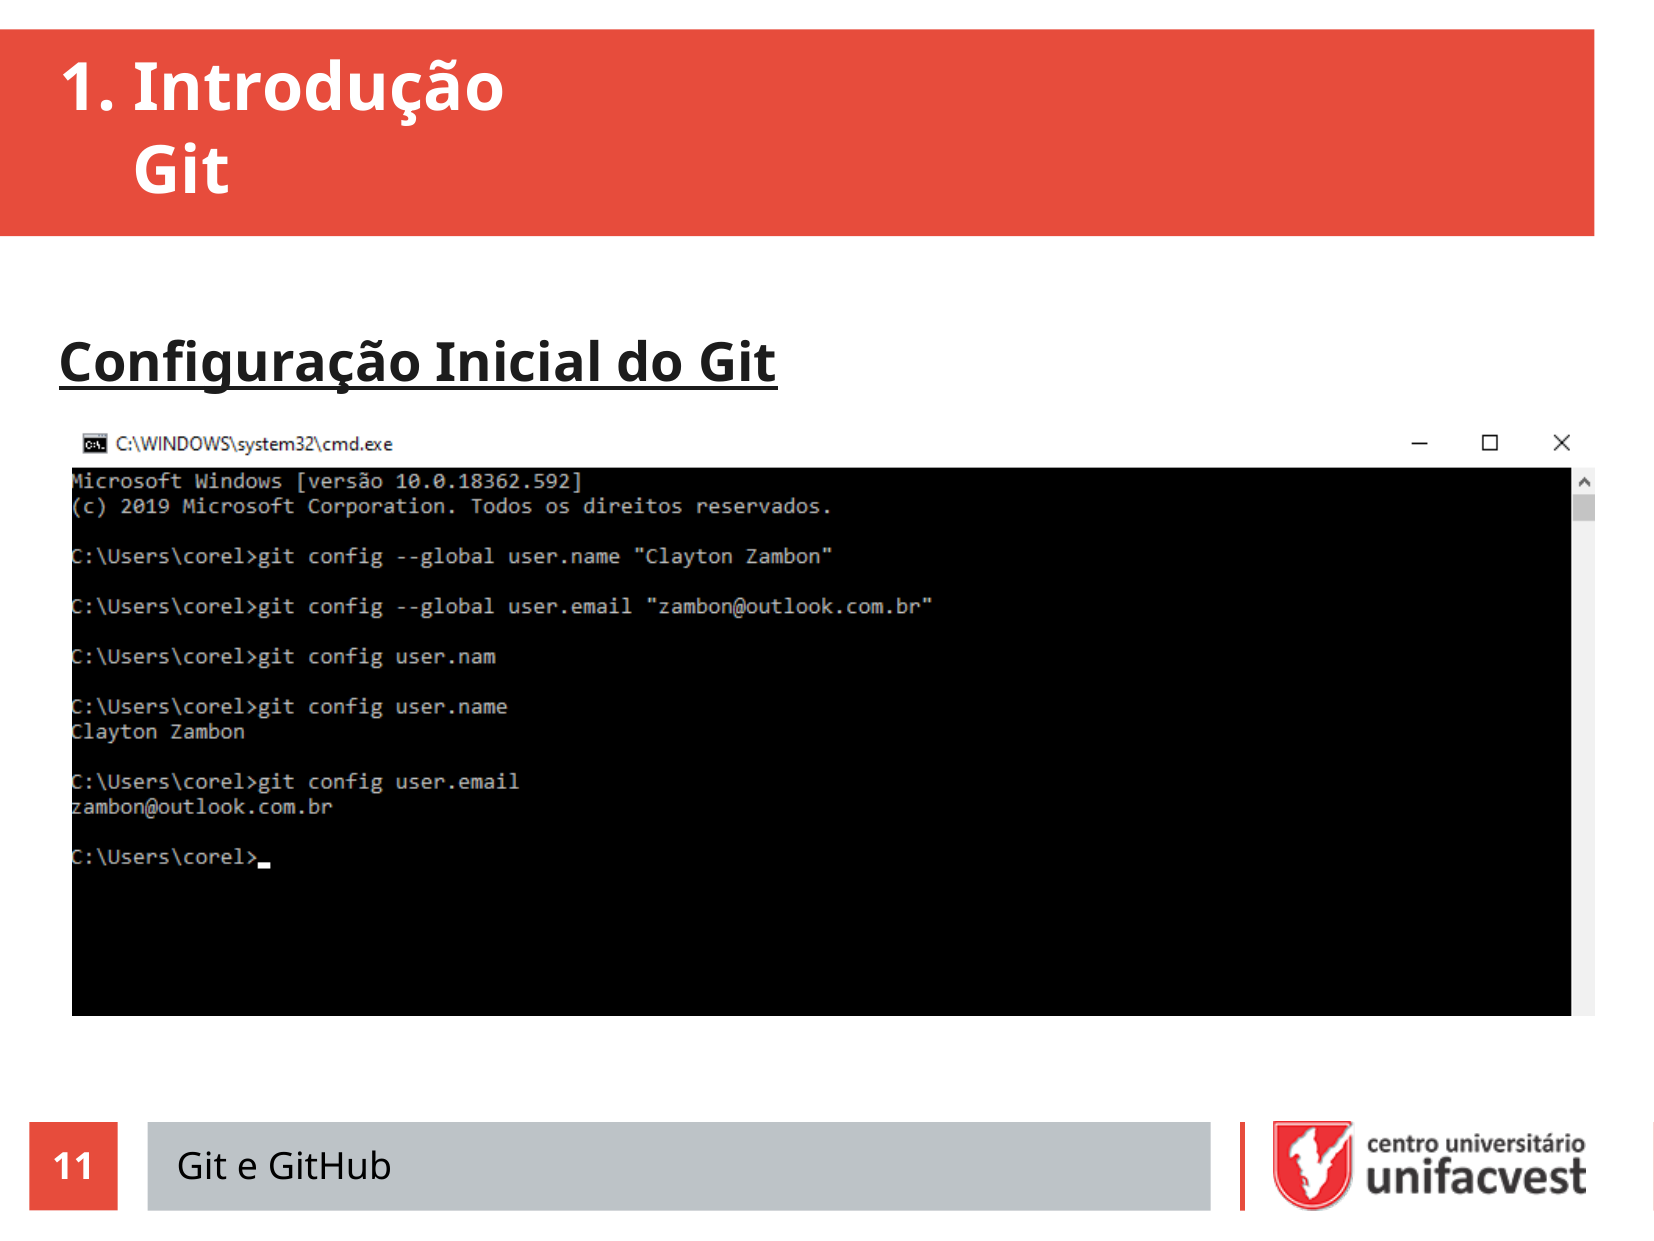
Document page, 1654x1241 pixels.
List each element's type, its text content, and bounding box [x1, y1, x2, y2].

list Configuração Inicial do Git [59, 324, 1566, 1093]
title 1. Introdução Git [59, 59, 1595, 207]
text_box [1245, 1120, 1654, 1212]
picture [1273, 1121, 1586, 1211]
text_box Git e GitHub [161, 1132, 1212, 1196]
picture [72, 421, 1595, 1016]
